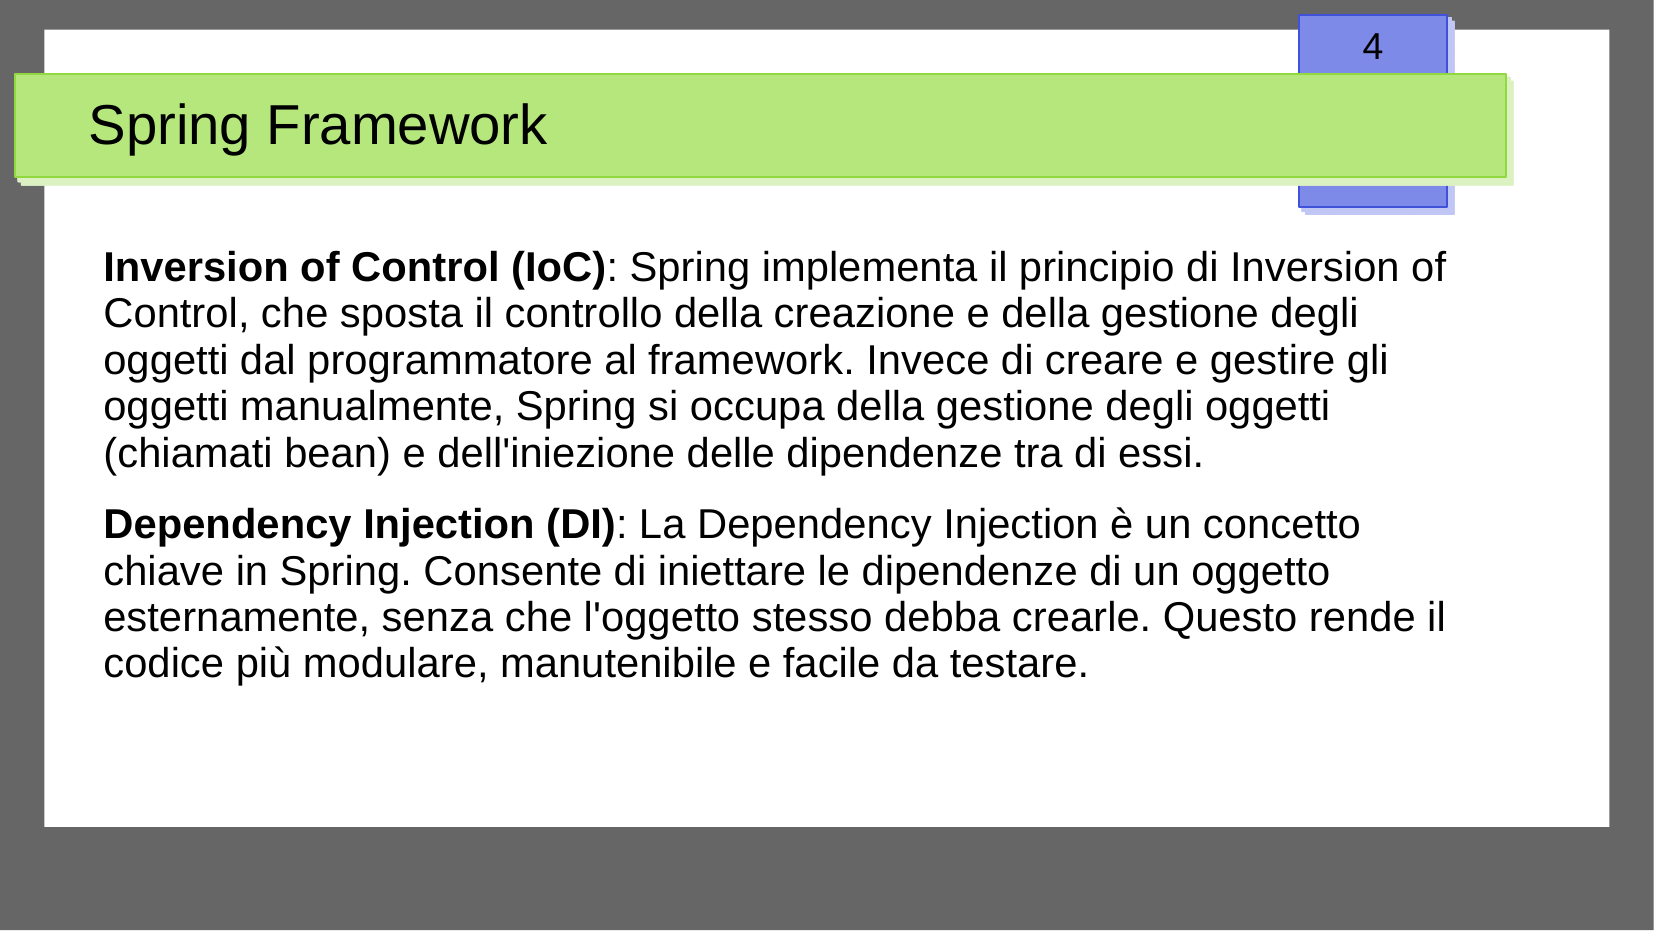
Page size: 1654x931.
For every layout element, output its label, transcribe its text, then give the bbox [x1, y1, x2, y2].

text_box Inversion of Control (IoC): Spring implementa il principio di Inversion of Control, che sposta il controllo della creazione e della gestione degli oggetti dal programmatore al framework. Invece di creare e gestire gli oggetti manualmente, Spring si occupa della gestione degli oggetti (chiamati bean) e dell'iniezione delle dipendenze tra di essi. Dependency Injection (DI): La Dependency Injection è un concetto chiave in Spring. Consente di iniettare le dipendenze di un oggetto esternamente, senza che l'oggetto stesso debba crearle. Questo rende il codice più modulare, manutenibile e facile da testare. [88, 236, 1506, 709]
title Spring Framework [88, 73, 1506, 178]
text_box <number> [1272, 18, 1474, 74]
